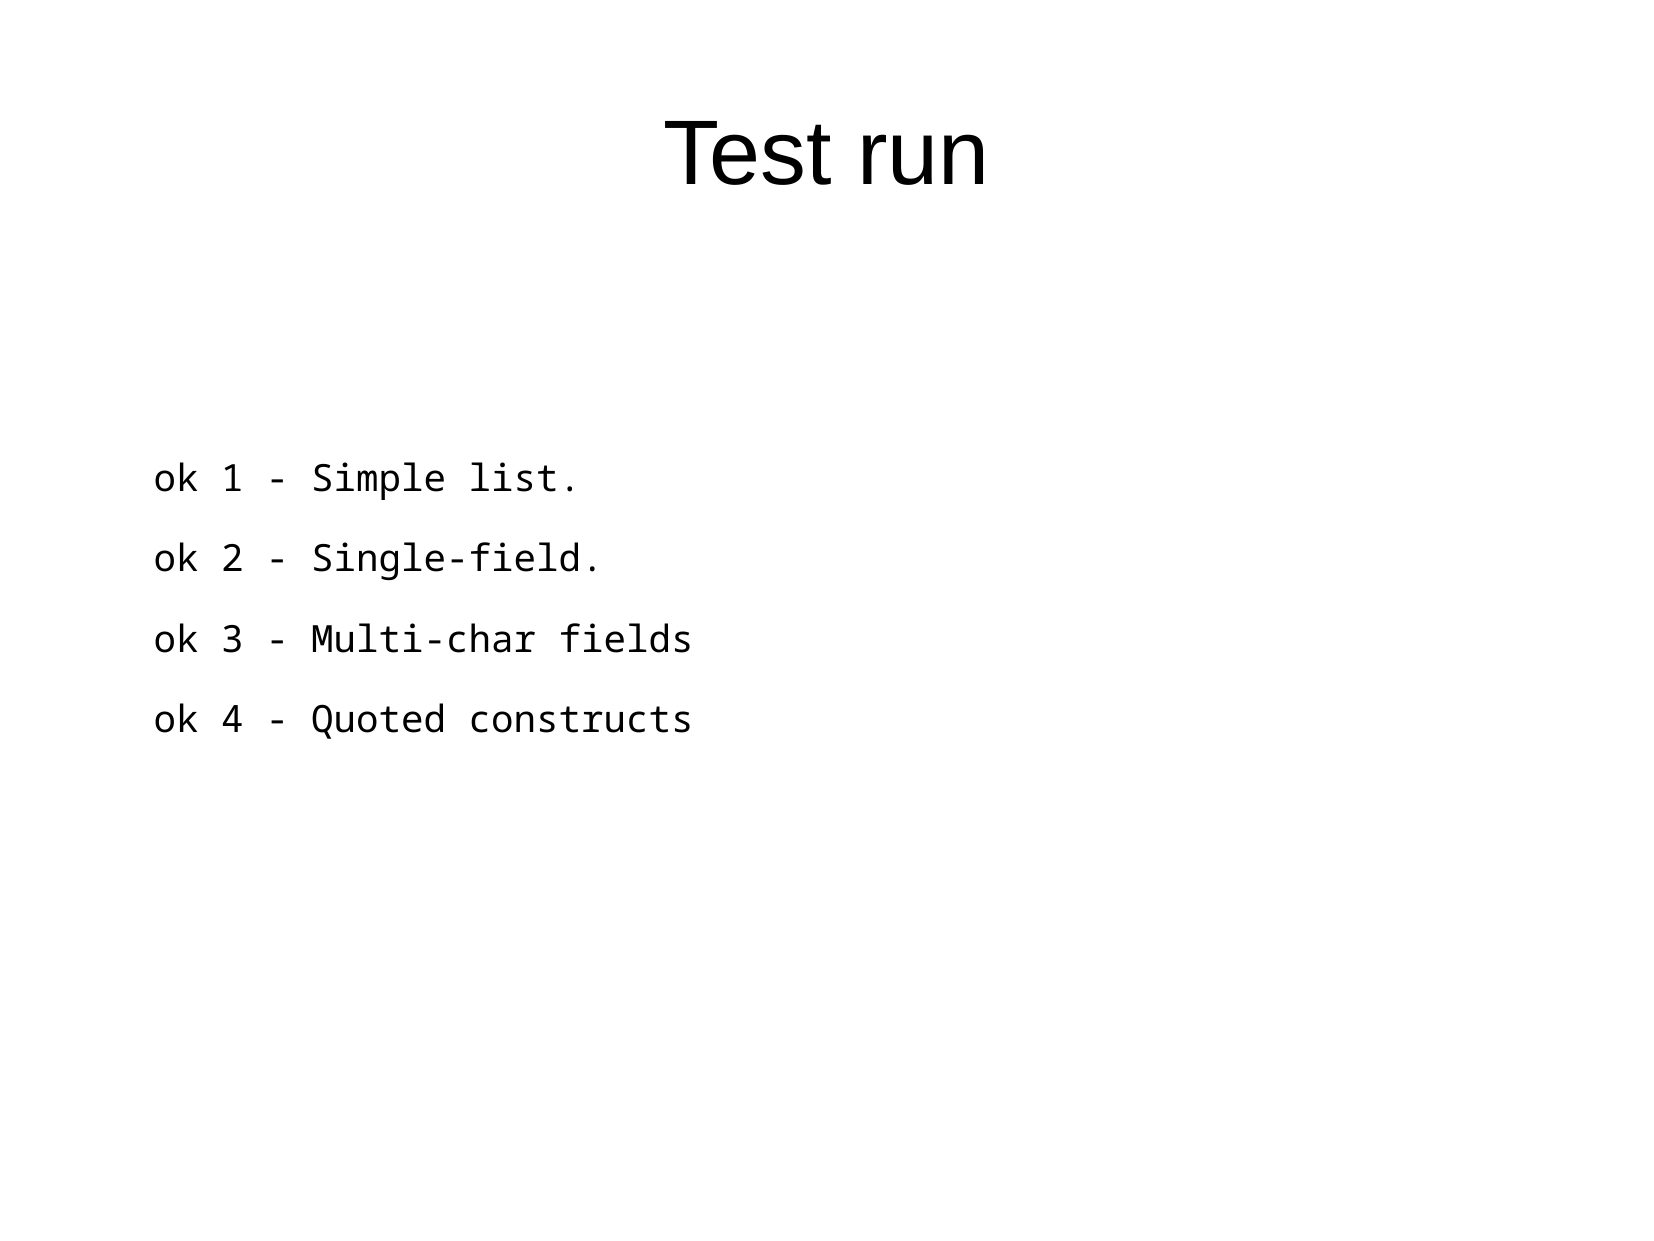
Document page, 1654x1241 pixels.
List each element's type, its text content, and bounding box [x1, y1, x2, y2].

title Test run [82, 49, 1571, 257]
list ok 1 - Simple list. ok 2 - Single-field. ok 3 - Multi-char fields ok 4 - Quoted constructs [82, 290, 1571, 1010]
